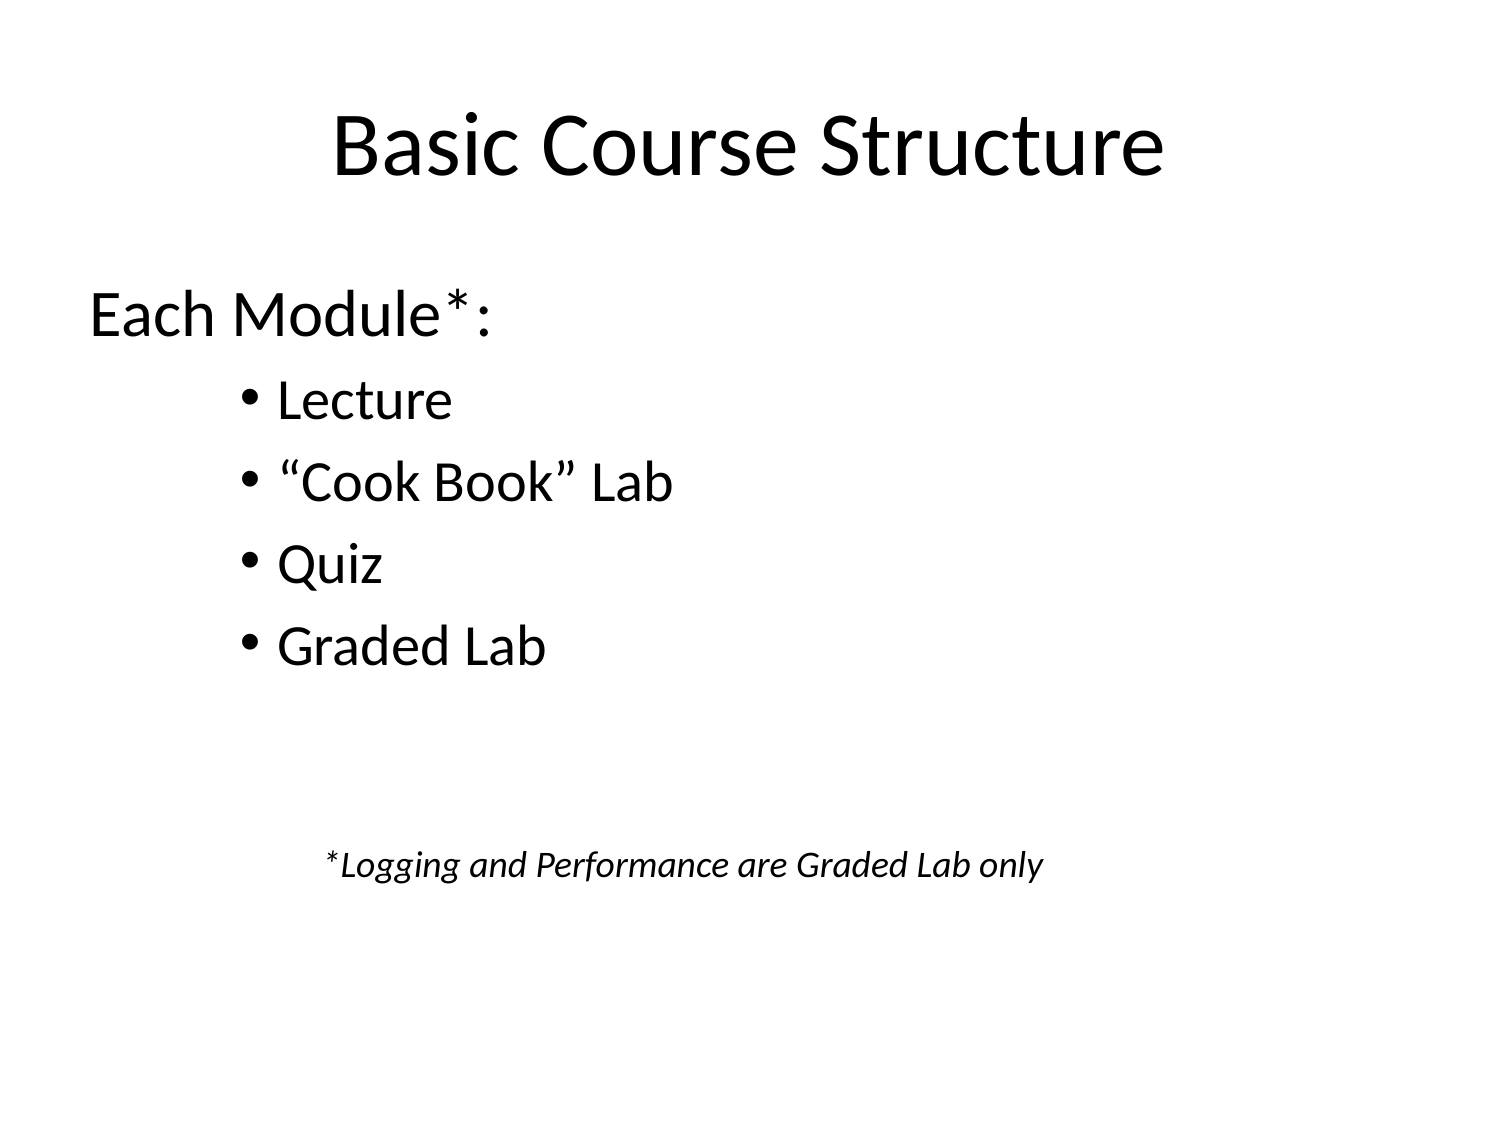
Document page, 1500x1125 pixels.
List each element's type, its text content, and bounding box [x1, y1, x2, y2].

text_box *Logging and Performance are Graded Lab only [307, 832, 1059, 892]
text_box Basic Course Structure [74, 45, 1425, 233]
text_box Each Module*: Lecture “Cook Book” Lab Quiz Graded Lab [74, 262, 1425, 766]
